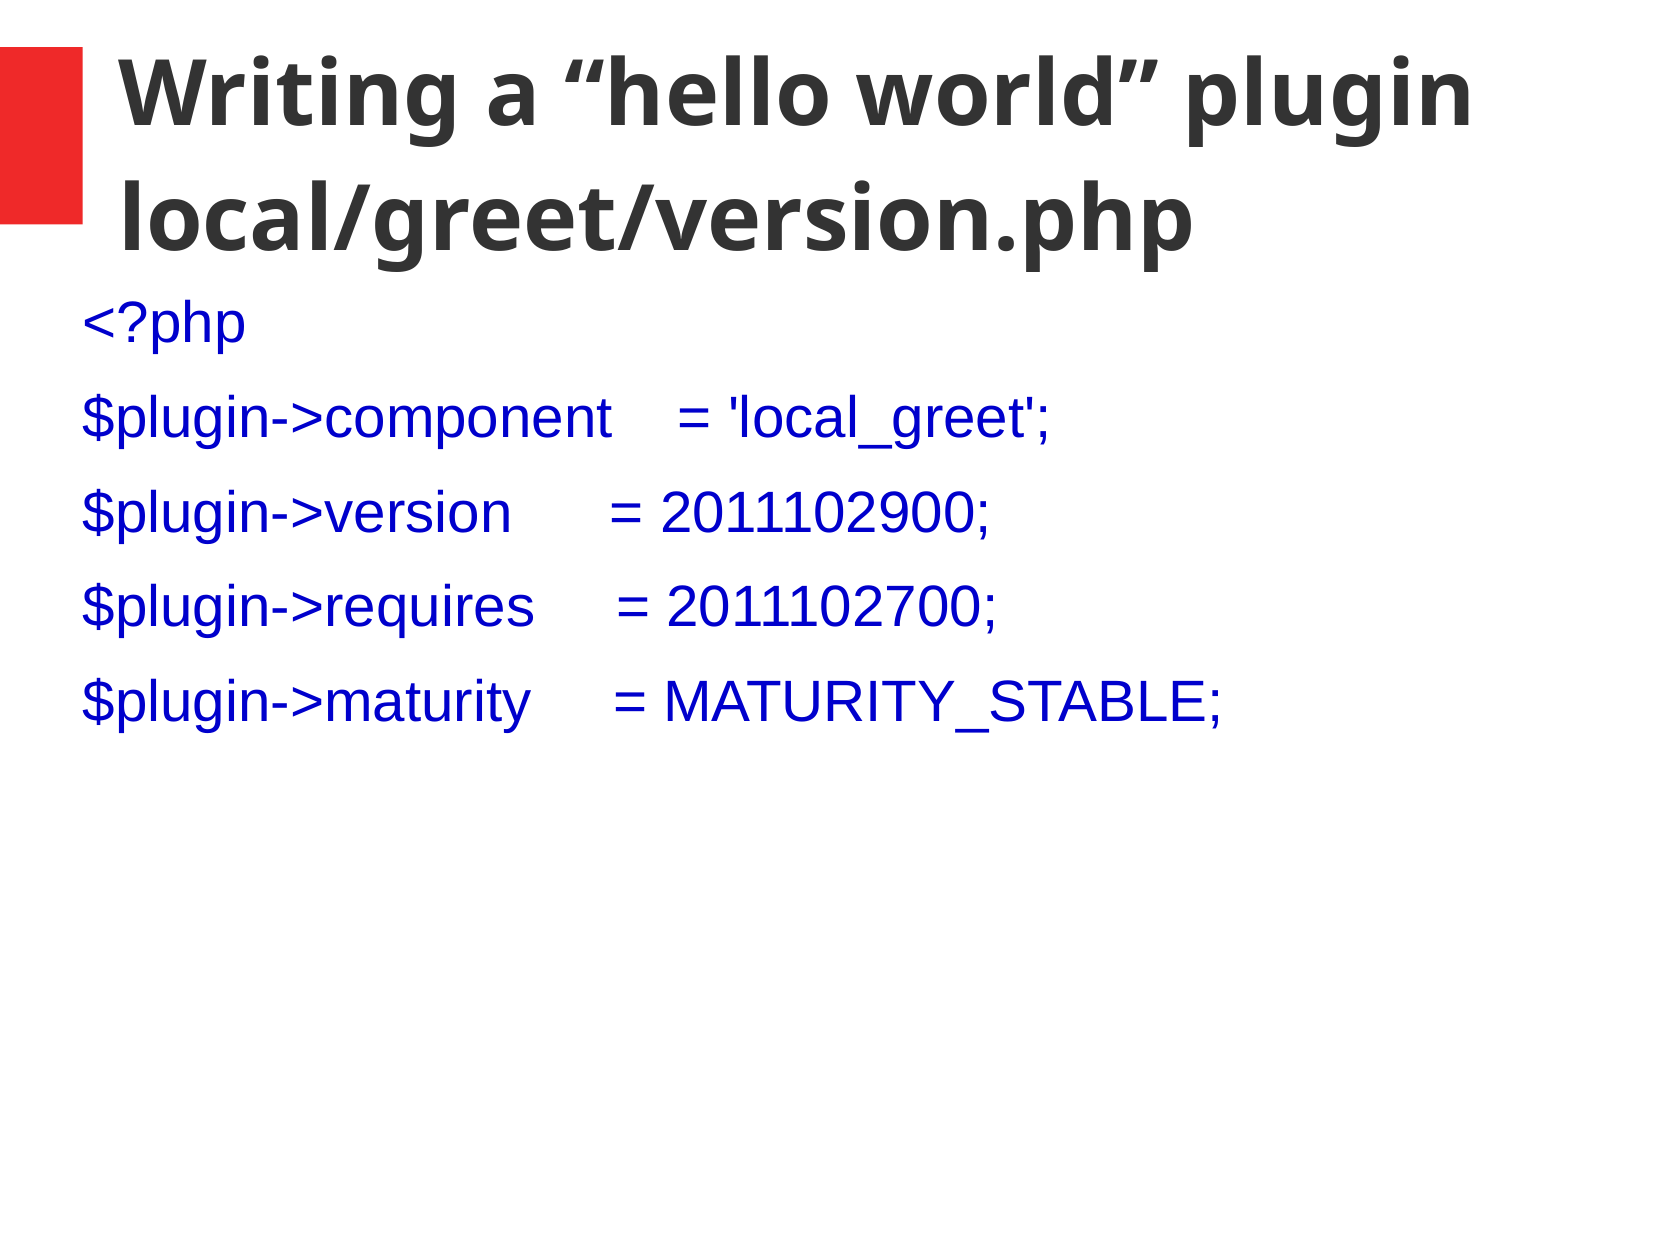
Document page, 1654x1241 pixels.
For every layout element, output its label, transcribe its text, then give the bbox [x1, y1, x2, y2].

title Writing a “hello world” plugin local/greet/version.php [118, 27, 1571, 278]
list <?php $plugin->component = 'local_greet'; $plugin->version = 2011102900; $plugin->requires = 2011102700; $plugin->maturity = MATURITY_STABLE; [82, 290, 1572, 1010]
